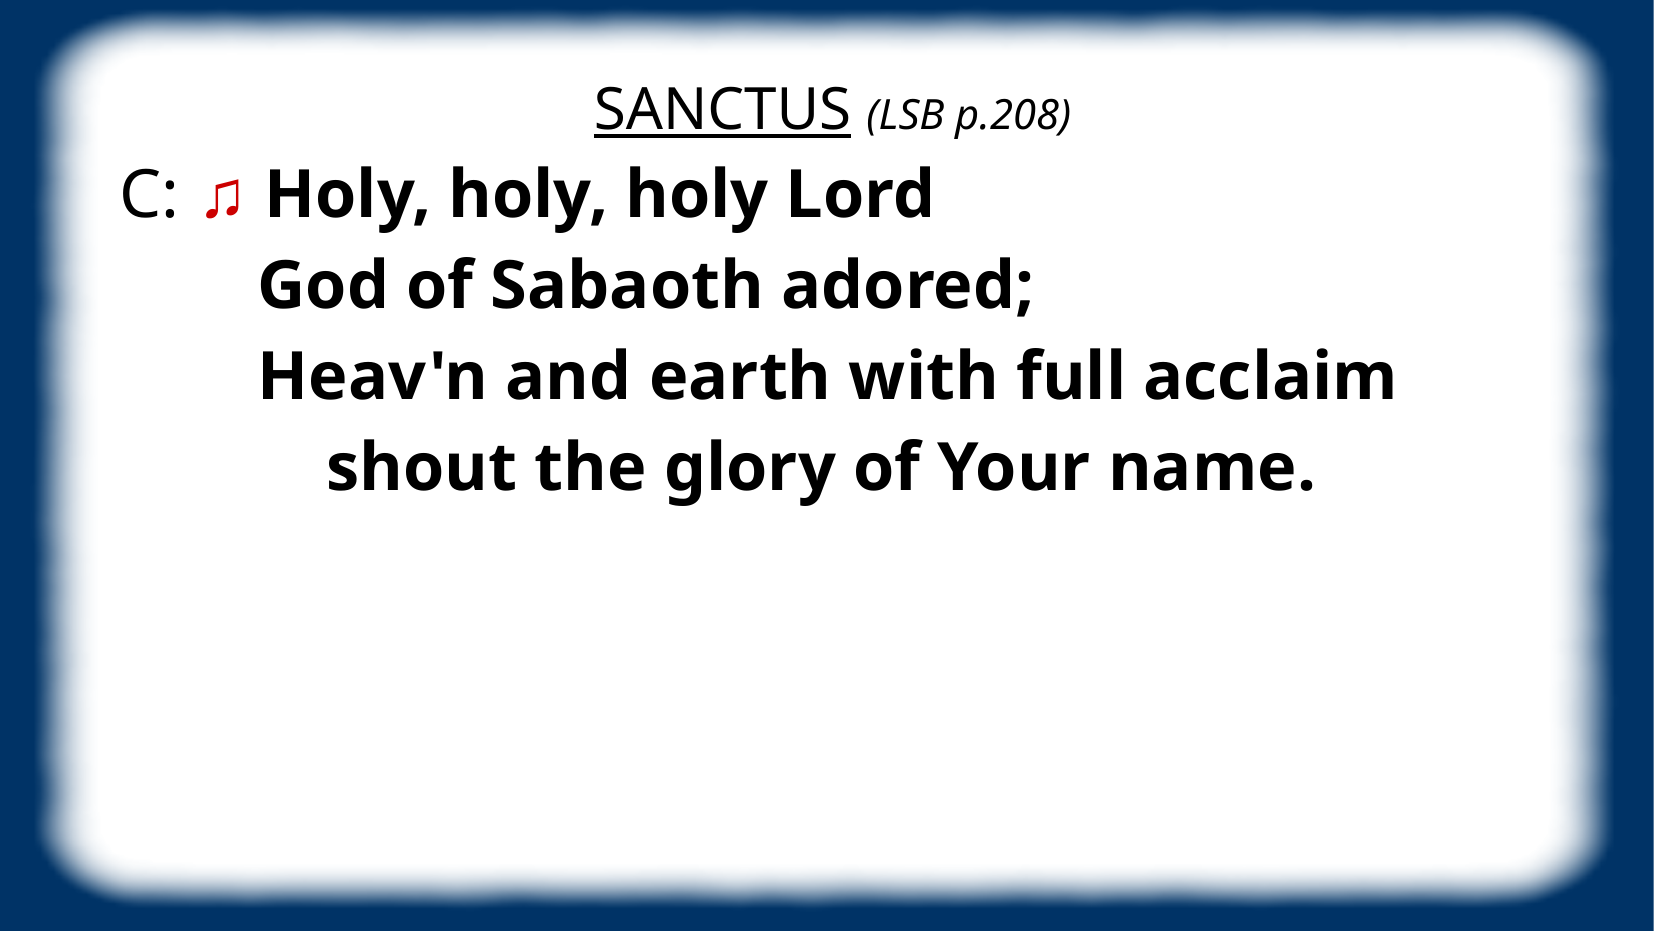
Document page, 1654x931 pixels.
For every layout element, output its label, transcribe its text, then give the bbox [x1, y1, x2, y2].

picture [0, 0, 1654, 931]
text_box SANCTUS (LSB p.208) C: ♫ Holy, holy, holy Lord God of Sabaoth adored; Heav'n and earth with full acclaim shout the glory of Your name. [105, 60, 1561, 508]
